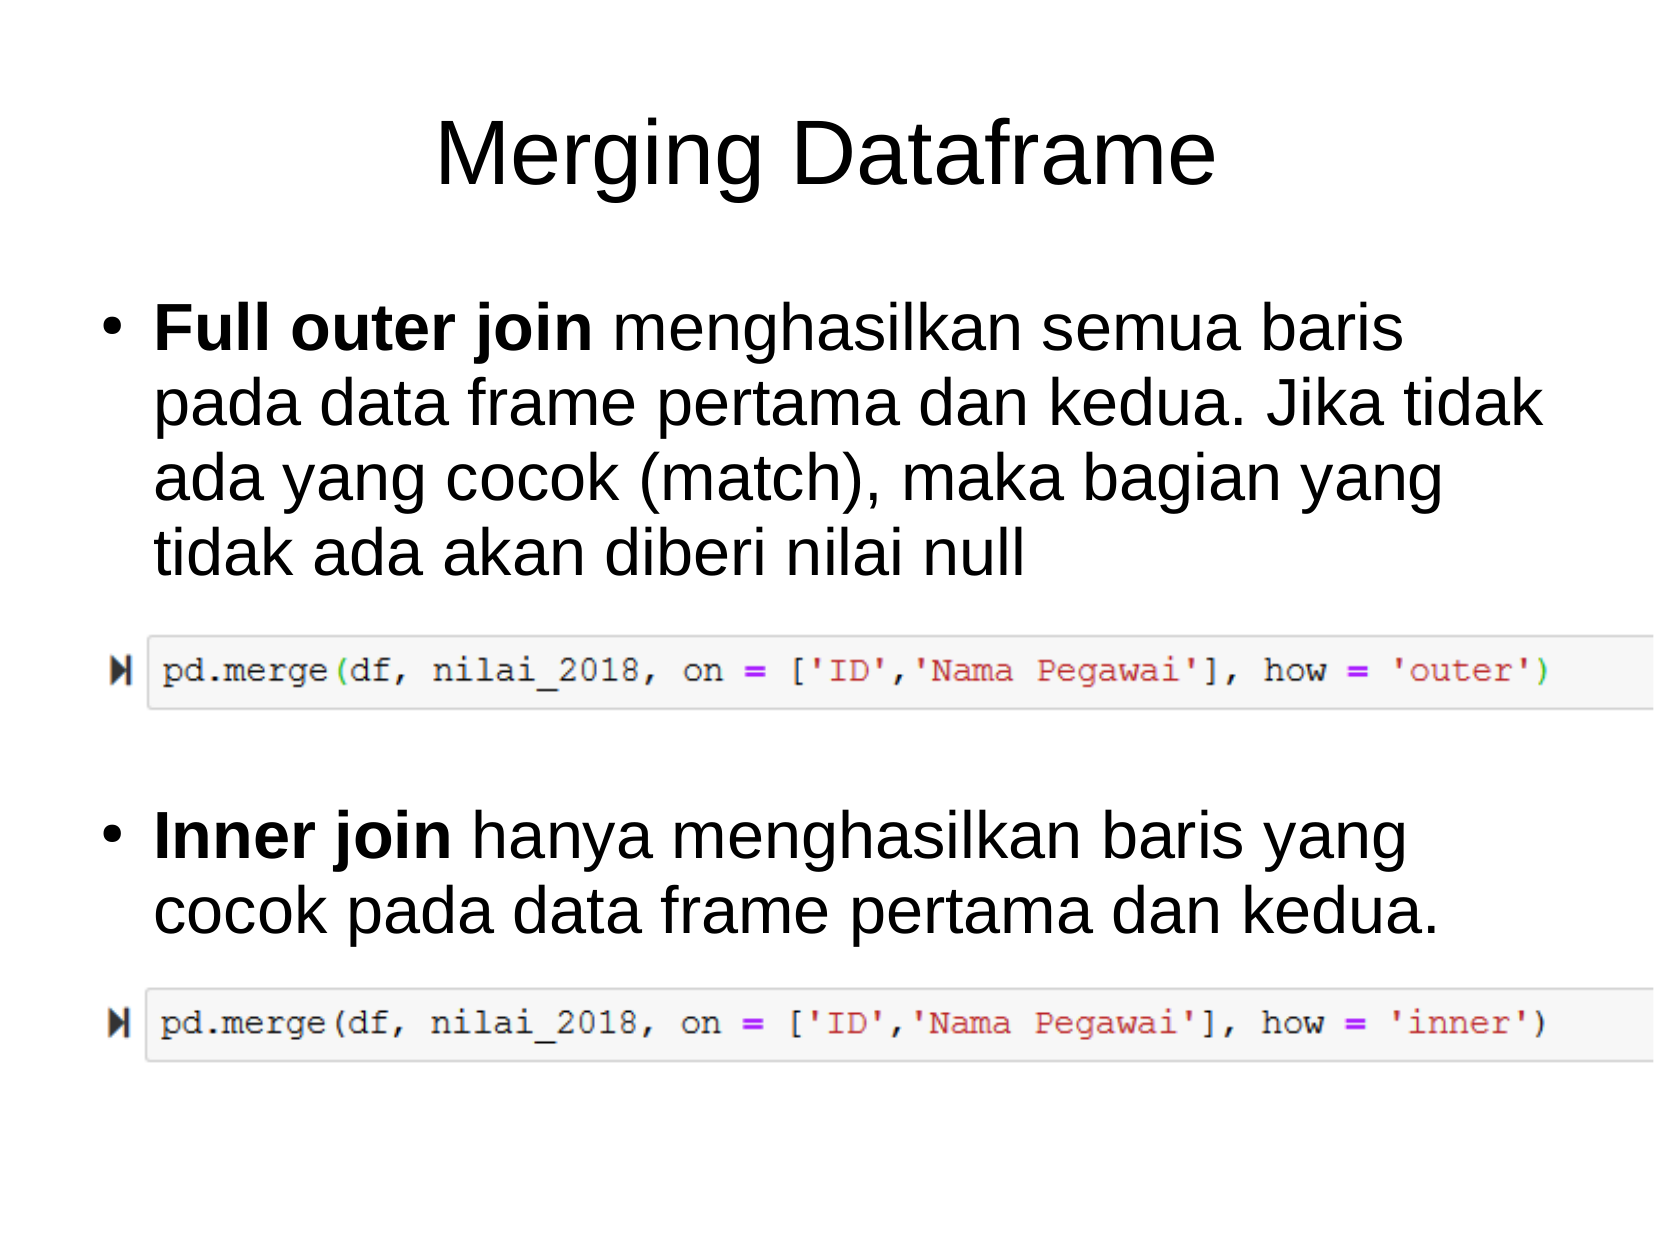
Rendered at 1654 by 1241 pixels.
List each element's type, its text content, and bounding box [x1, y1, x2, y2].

title Merging Dataframe [82, 49, 1571, 257]
list Full outer join menghasilkan semua baris pada data frame pertama dan kedua. Jika tidak ada yang cocok (match), maka bagian yang tidak ada akan diberi nilai null Inner join hanya menghasilkan baris yang cocok pada data frame pertama dan kedua. [82, 290, 1571, 1010]
picture [92, 980, 1654, 1075]
picture [96, 621, 1654, 727]
